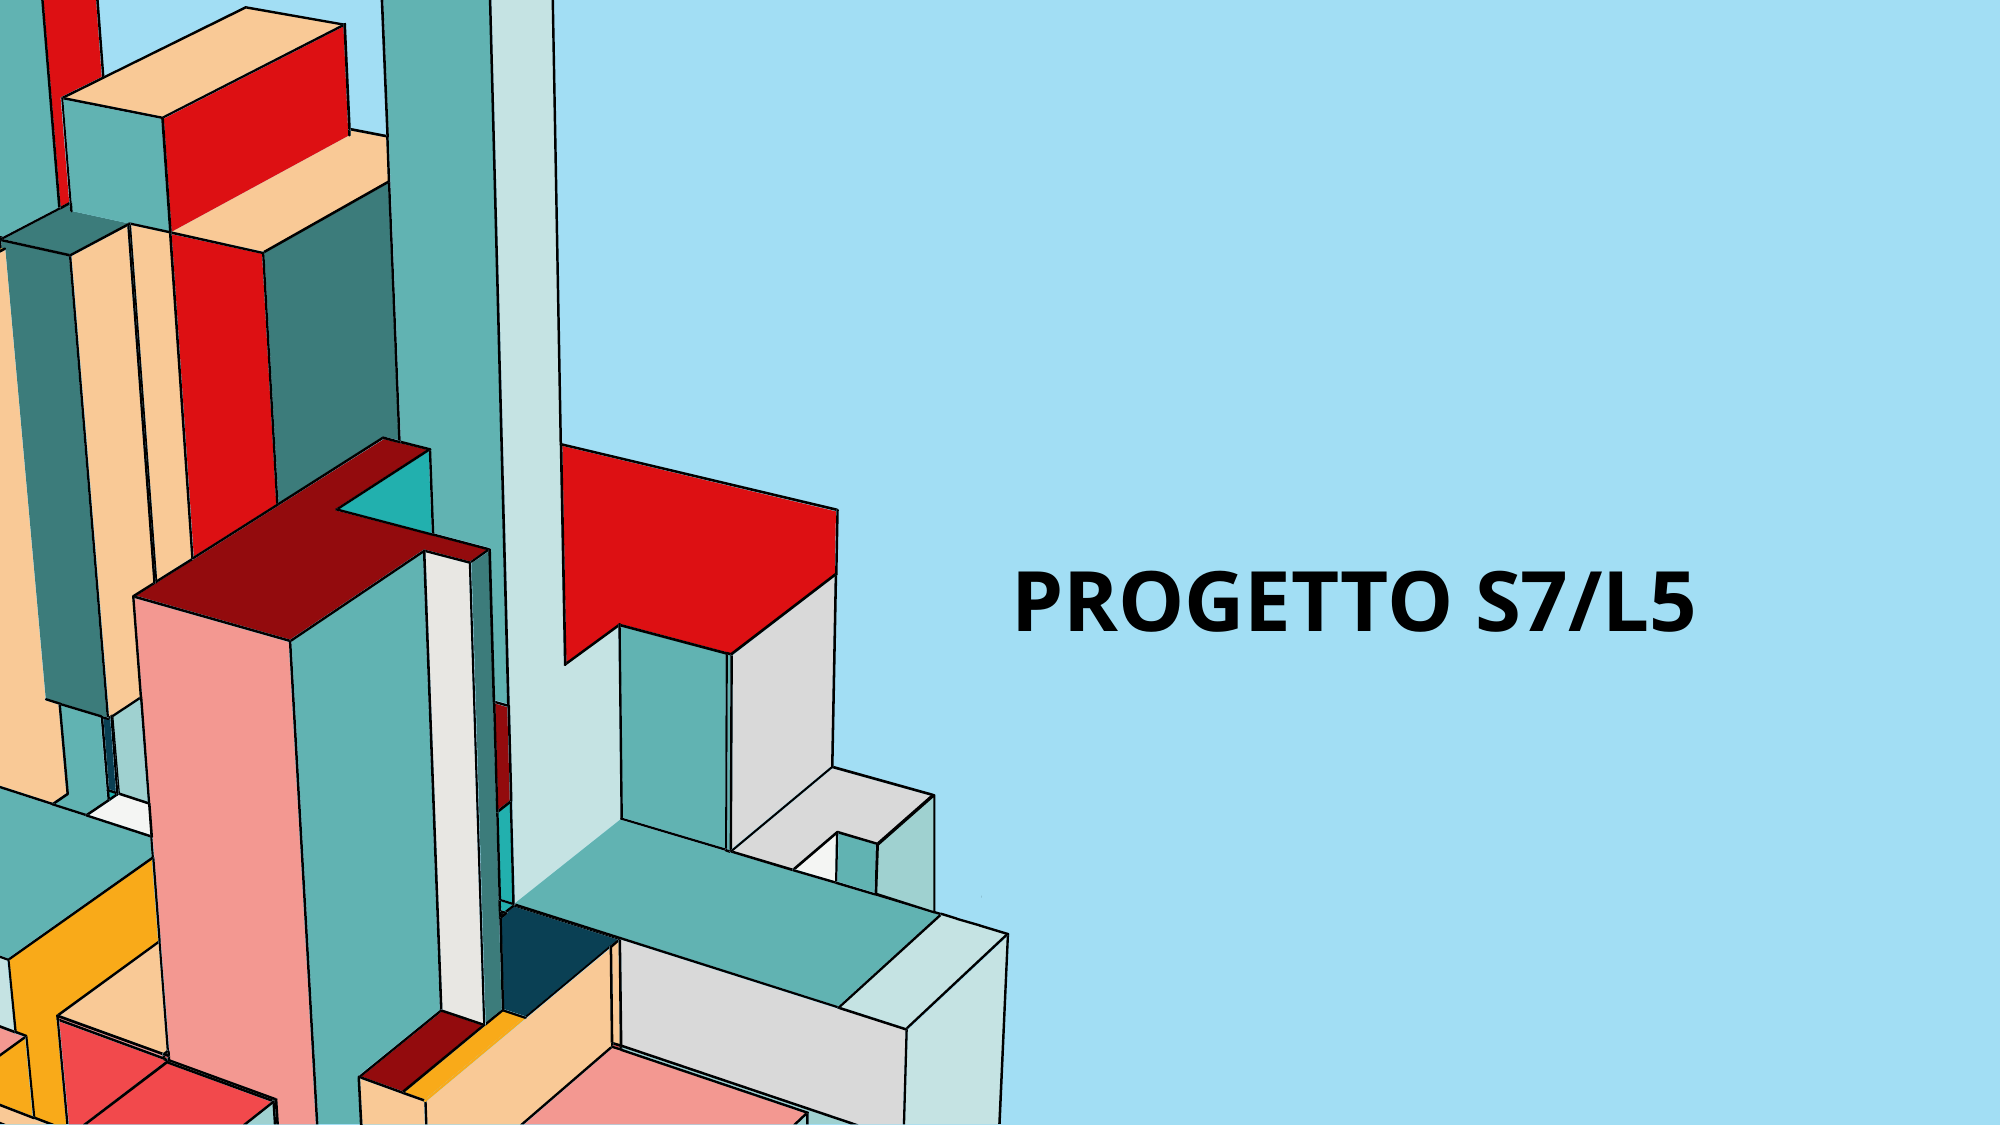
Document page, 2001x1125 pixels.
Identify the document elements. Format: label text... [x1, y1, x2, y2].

title Progetto s7/l5 [996, 157, 1805, 659]
